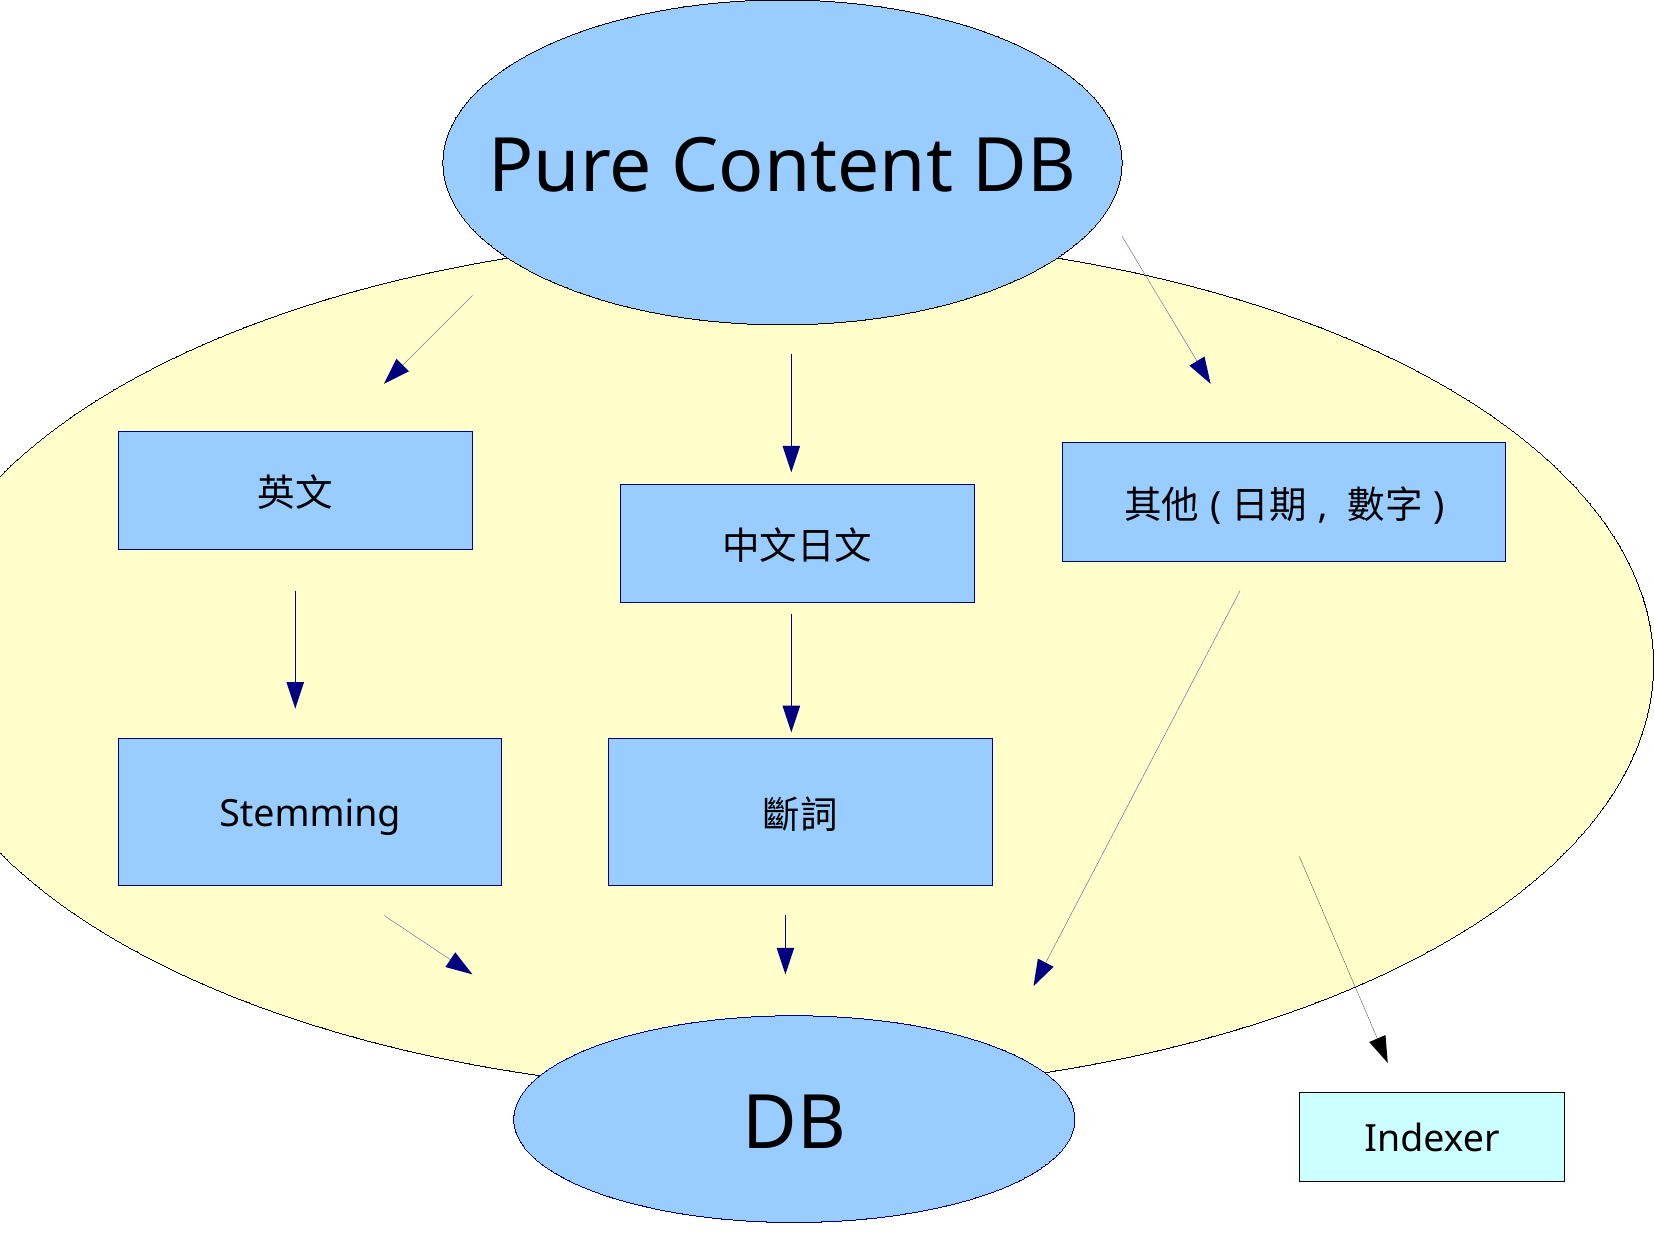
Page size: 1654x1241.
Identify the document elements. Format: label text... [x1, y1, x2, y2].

text_box 斷詞 [608, 738, 993, 886]
text_box [0, 258, 1654, 1076]
text_box 其他(日期, 數字) [1062, 442, 1506, 562]
text_box Pure Content DB [442, 0, 1123, 325]
text_box DB [513, 1015, 1075, 1223]
text_box 中文日文 [620, 484, 975, 603]
text_box 英文 [118, 431, 473, 550]
text_box Indexer [1299, 1092, 1565, 1182]
text_box Stemming [118, 738, 502, 886]
